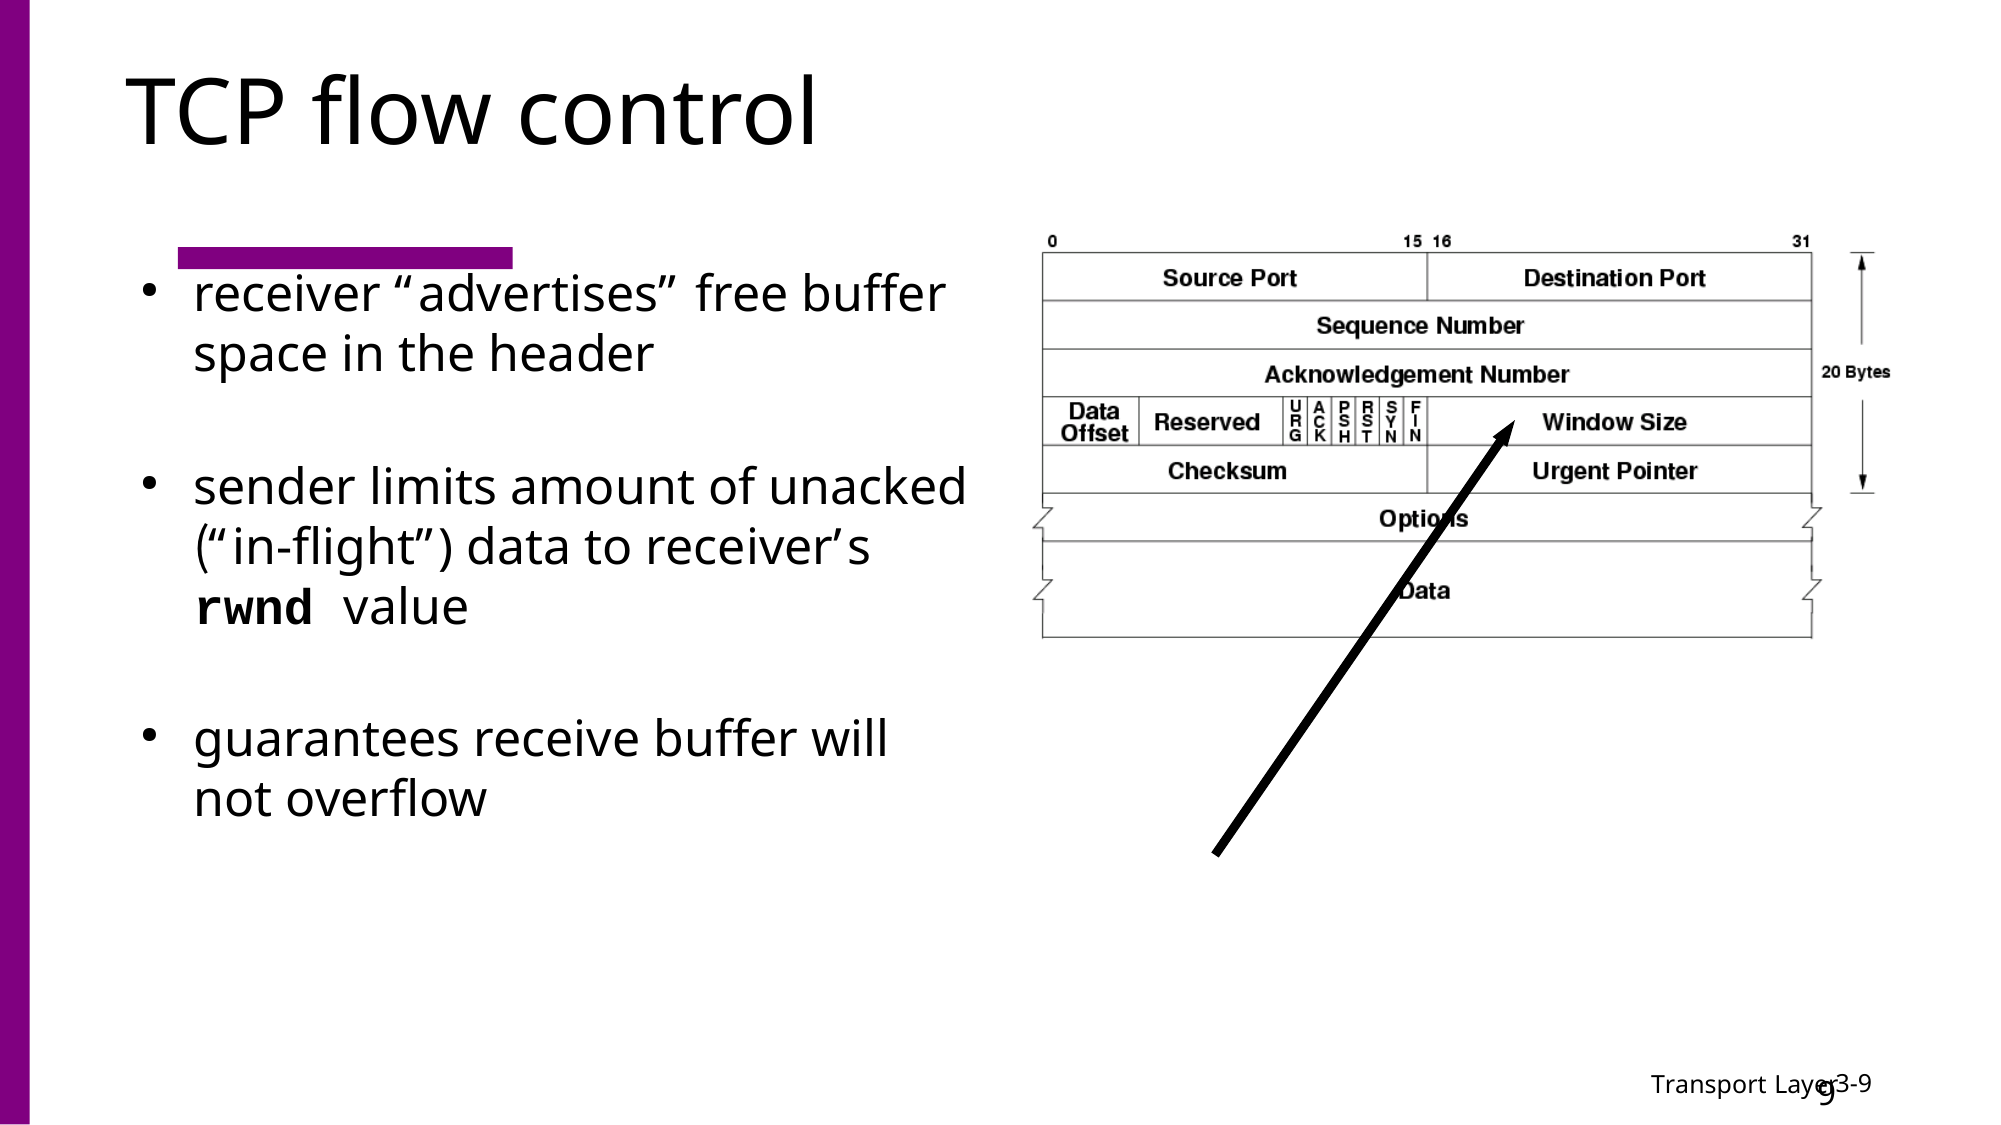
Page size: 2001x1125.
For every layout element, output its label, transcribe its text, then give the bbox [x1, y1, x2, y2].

list receiver “advertises” free buffer space in the header sender limits amount of unacked (“in-flight”) data to receiver’s rwnd value guarantees receive buffer will not overflow [107, 254, 995, 1060]
title TCP flow control [74, 28, 1775, 189]
picture [1025, 224, 1906, 649]
text_box Transport Layer [1219, 1057, 1854, 1105]
text_box 3-<number> [1820, 1060, 1969, 1106]
